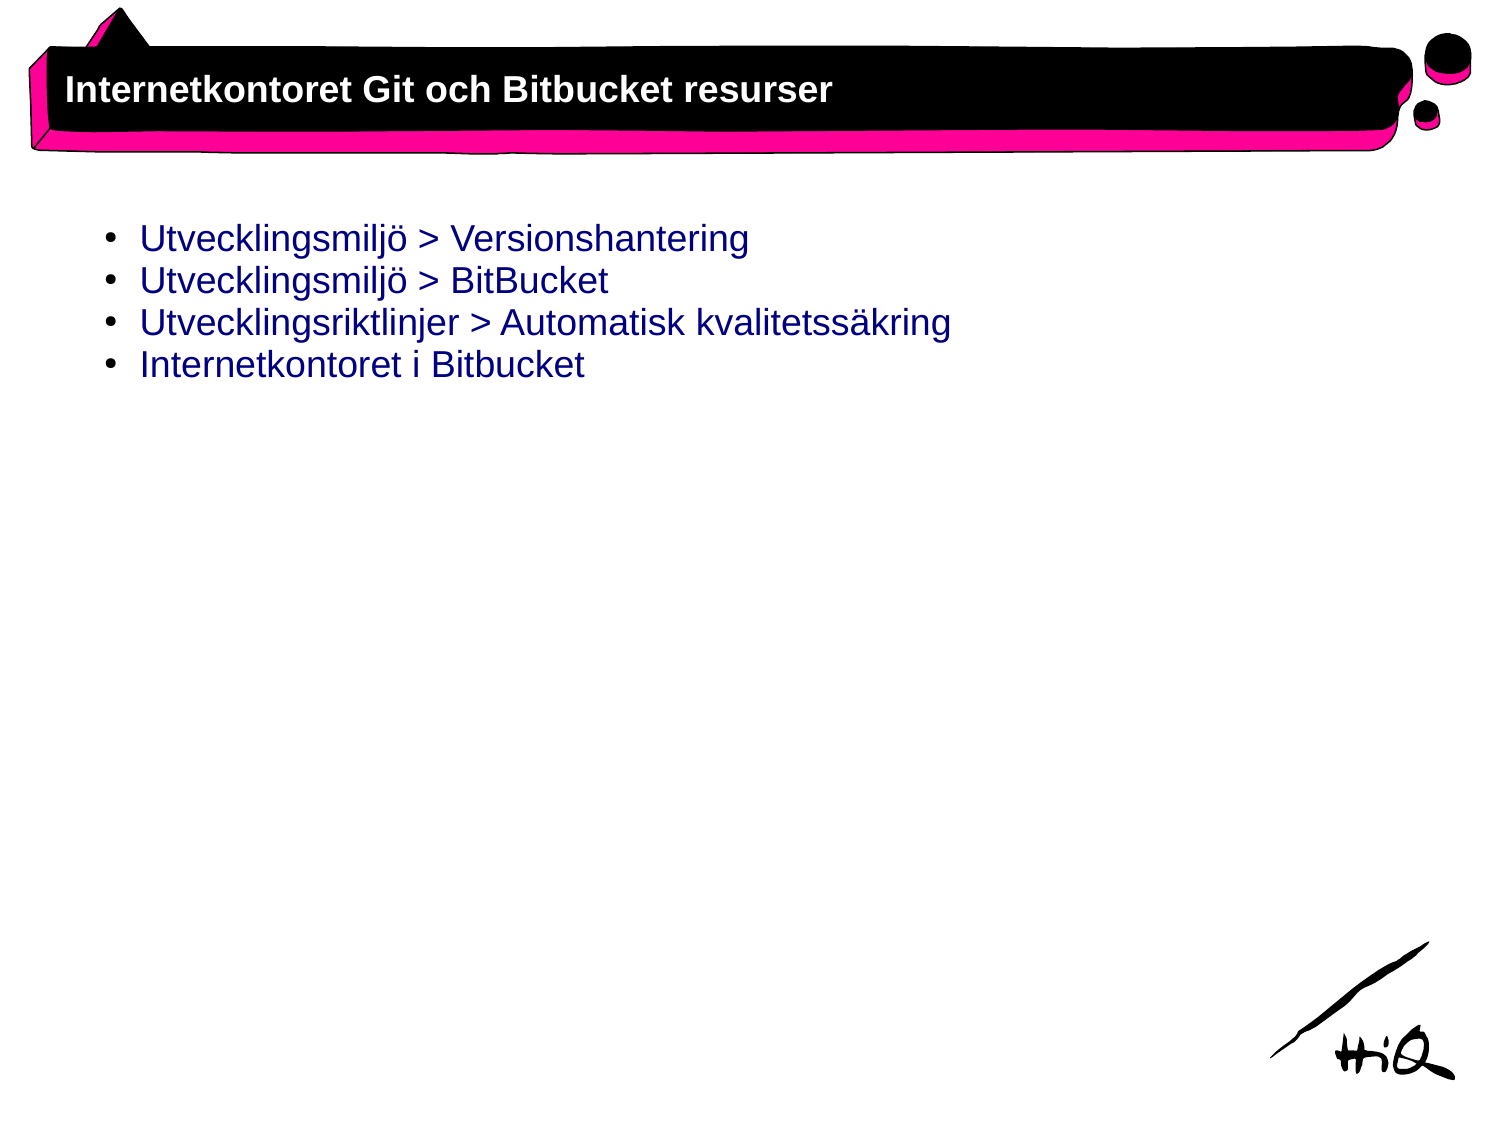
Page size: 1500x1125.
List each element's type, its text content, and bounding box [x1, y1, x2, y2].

text_box Utvecklingsmiljö > Versionshantering Utvecklingsmiljö > BitBucket Utvecklingsriktlinjer > Automatisk kvalitetssäkring Internetkontoret i Bitbucket [89, 210, 1381, 961]
title Internetkontoret Git och Bitbucket resurser [64, 54, 1365, 126]
